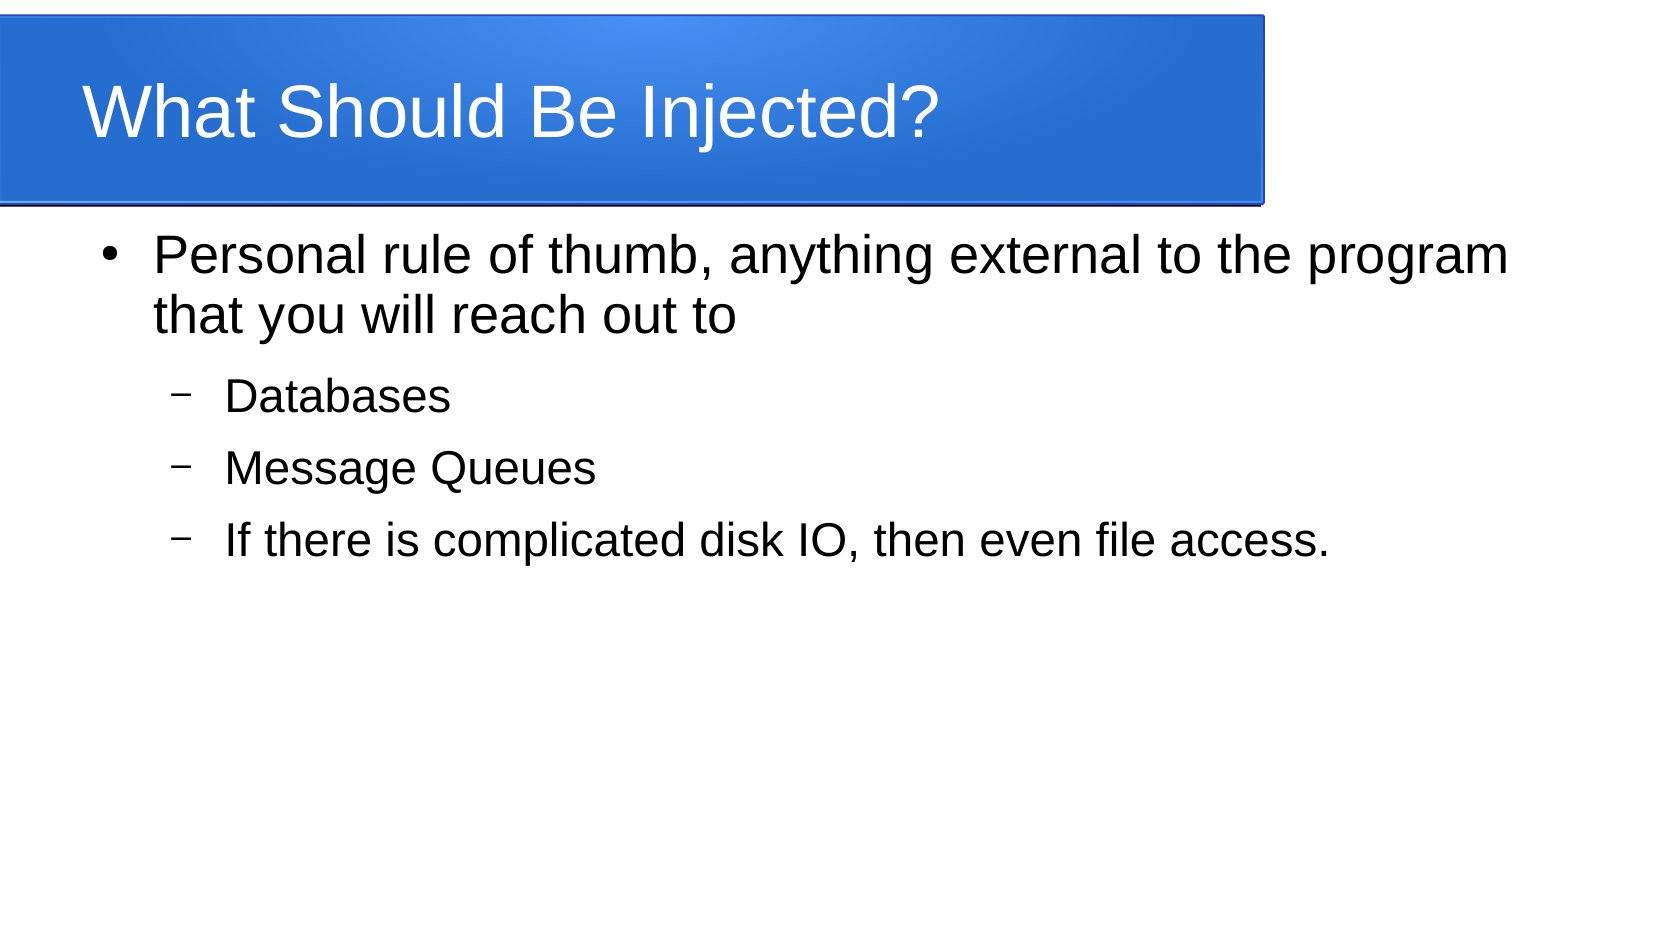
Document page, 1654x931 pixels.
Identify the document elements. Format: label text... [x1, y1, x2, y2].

title What Should Be Injected? [82, 35, 1235, 189]
list Personal rule of thumb, anything external to the program that you will reach out to Databases Message Queues If there is complicated disk IO, then even file access. [82, 224, 1571, 764]
